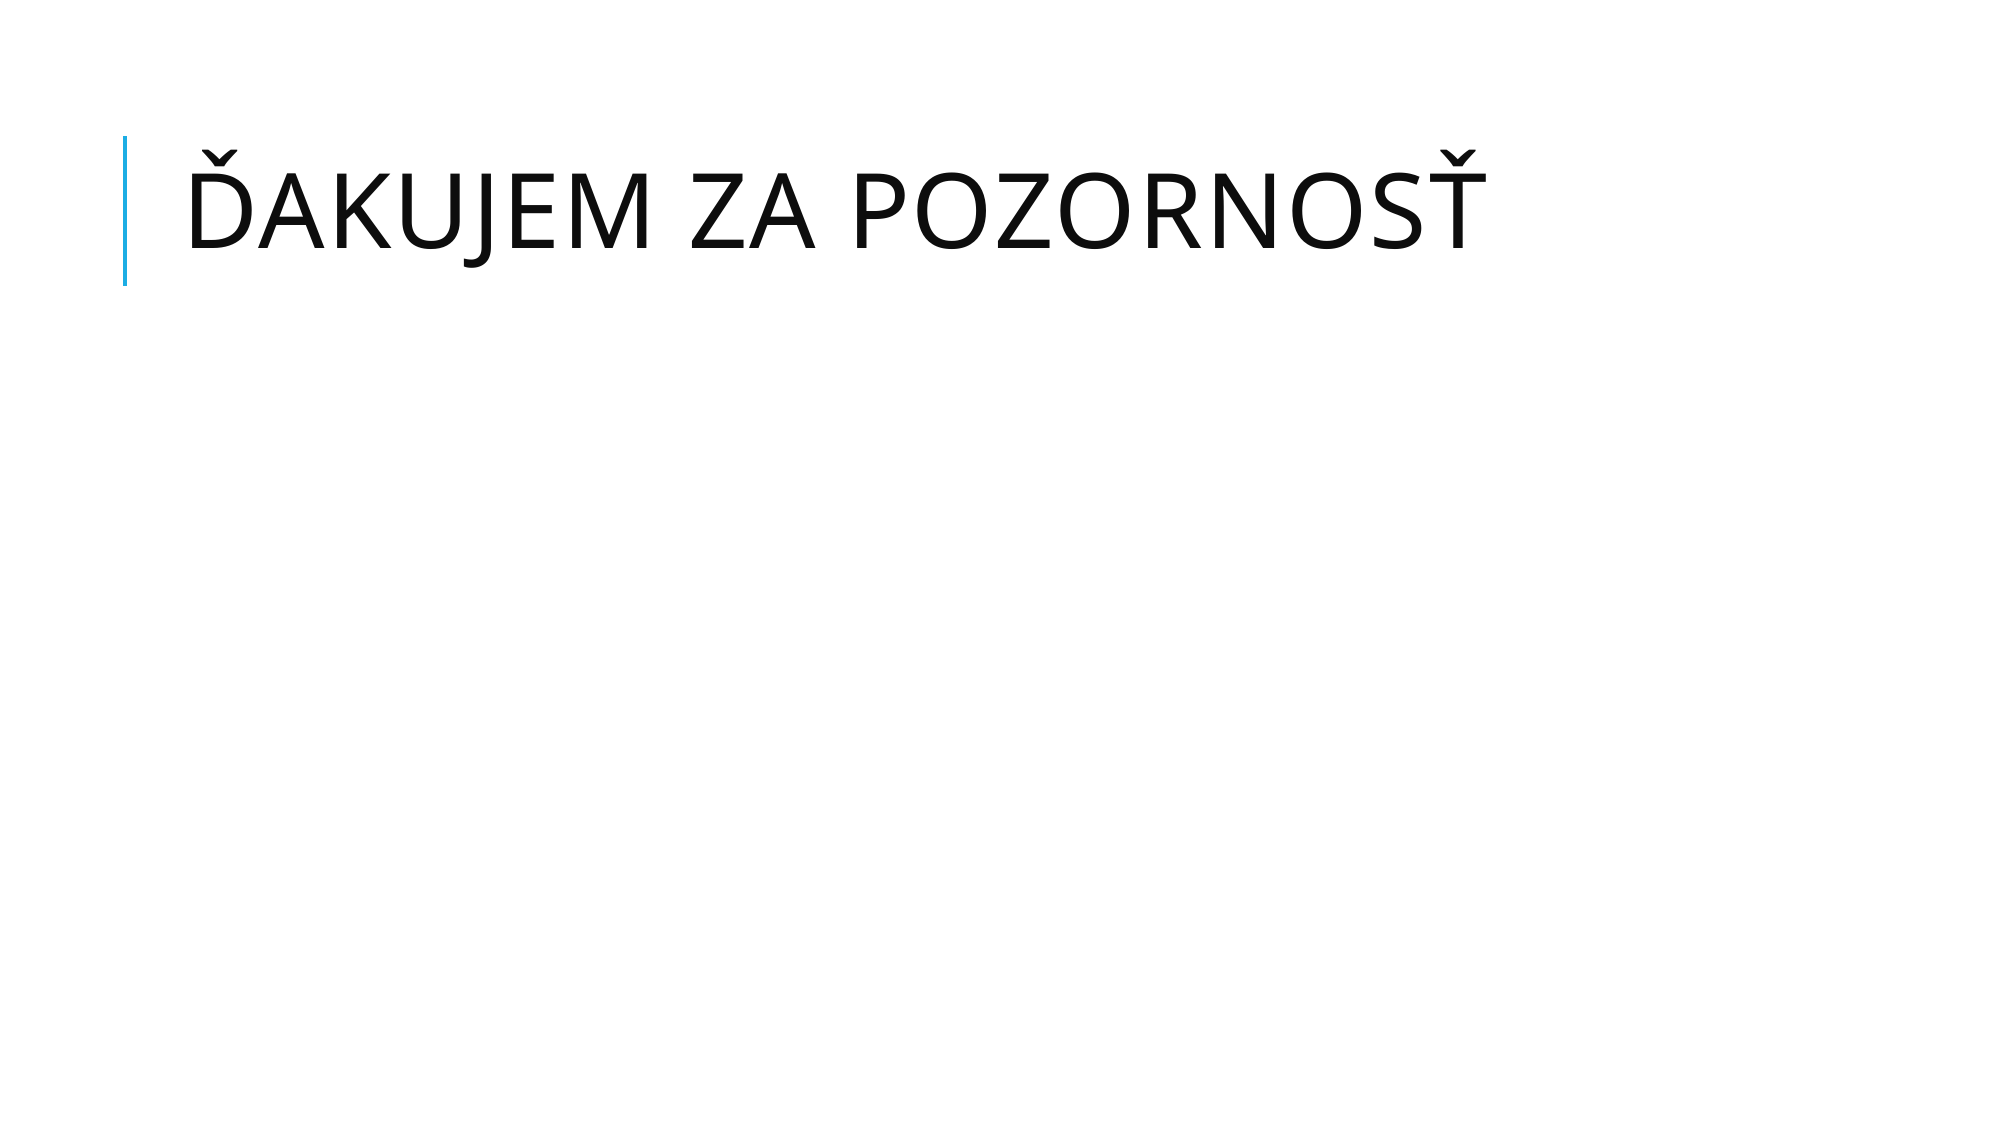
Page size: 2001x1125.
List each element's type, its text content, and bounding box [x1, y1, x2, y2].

title Ďakujem za pozornosť [168, 96, 1763, 343]
